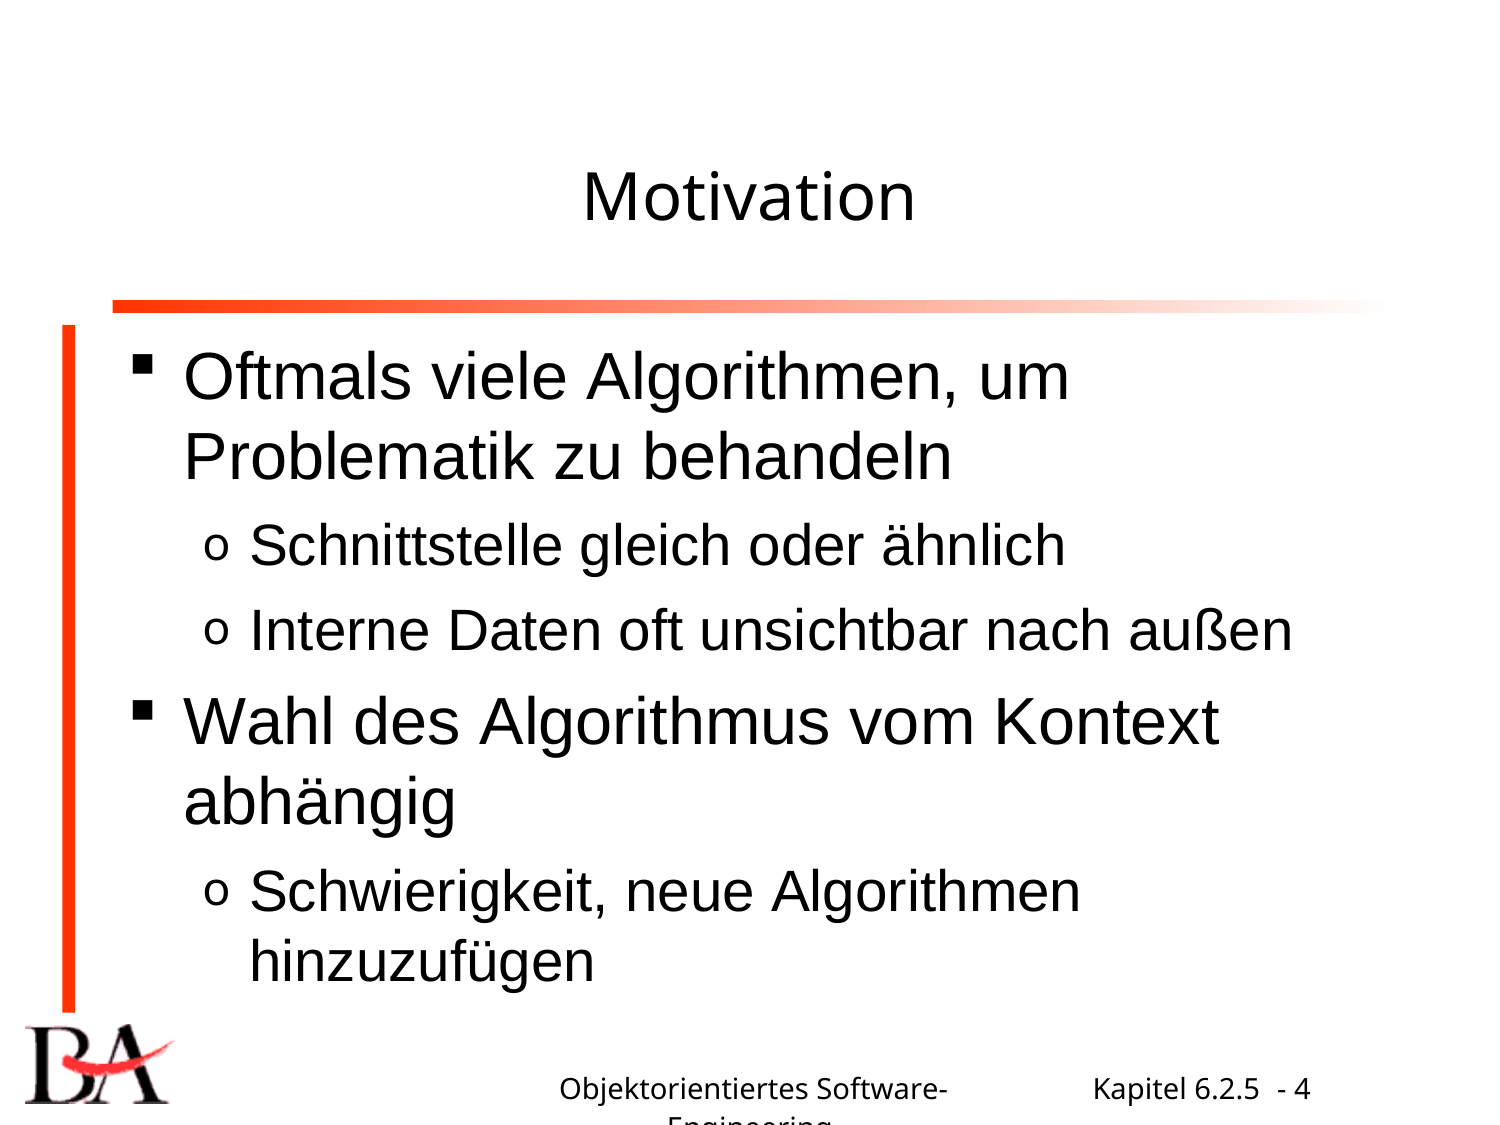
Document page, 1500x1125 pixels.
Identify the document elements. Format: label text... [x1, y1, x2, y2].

picture [24, 1024, 175, 1104]
list Oftmals viele Algorithmen, um Problematik zu behandeln Schnittstelle gleich oder ähnlich Interne Daten oft unsichtbar nach außen Wahl des Algorithmus vom Kontext abhängig Schwierigkeit, neue Algorithmen hinzuzufügen [112, 324, 1388, 1051]
title Motivation [112, 99, 1388, 288]
